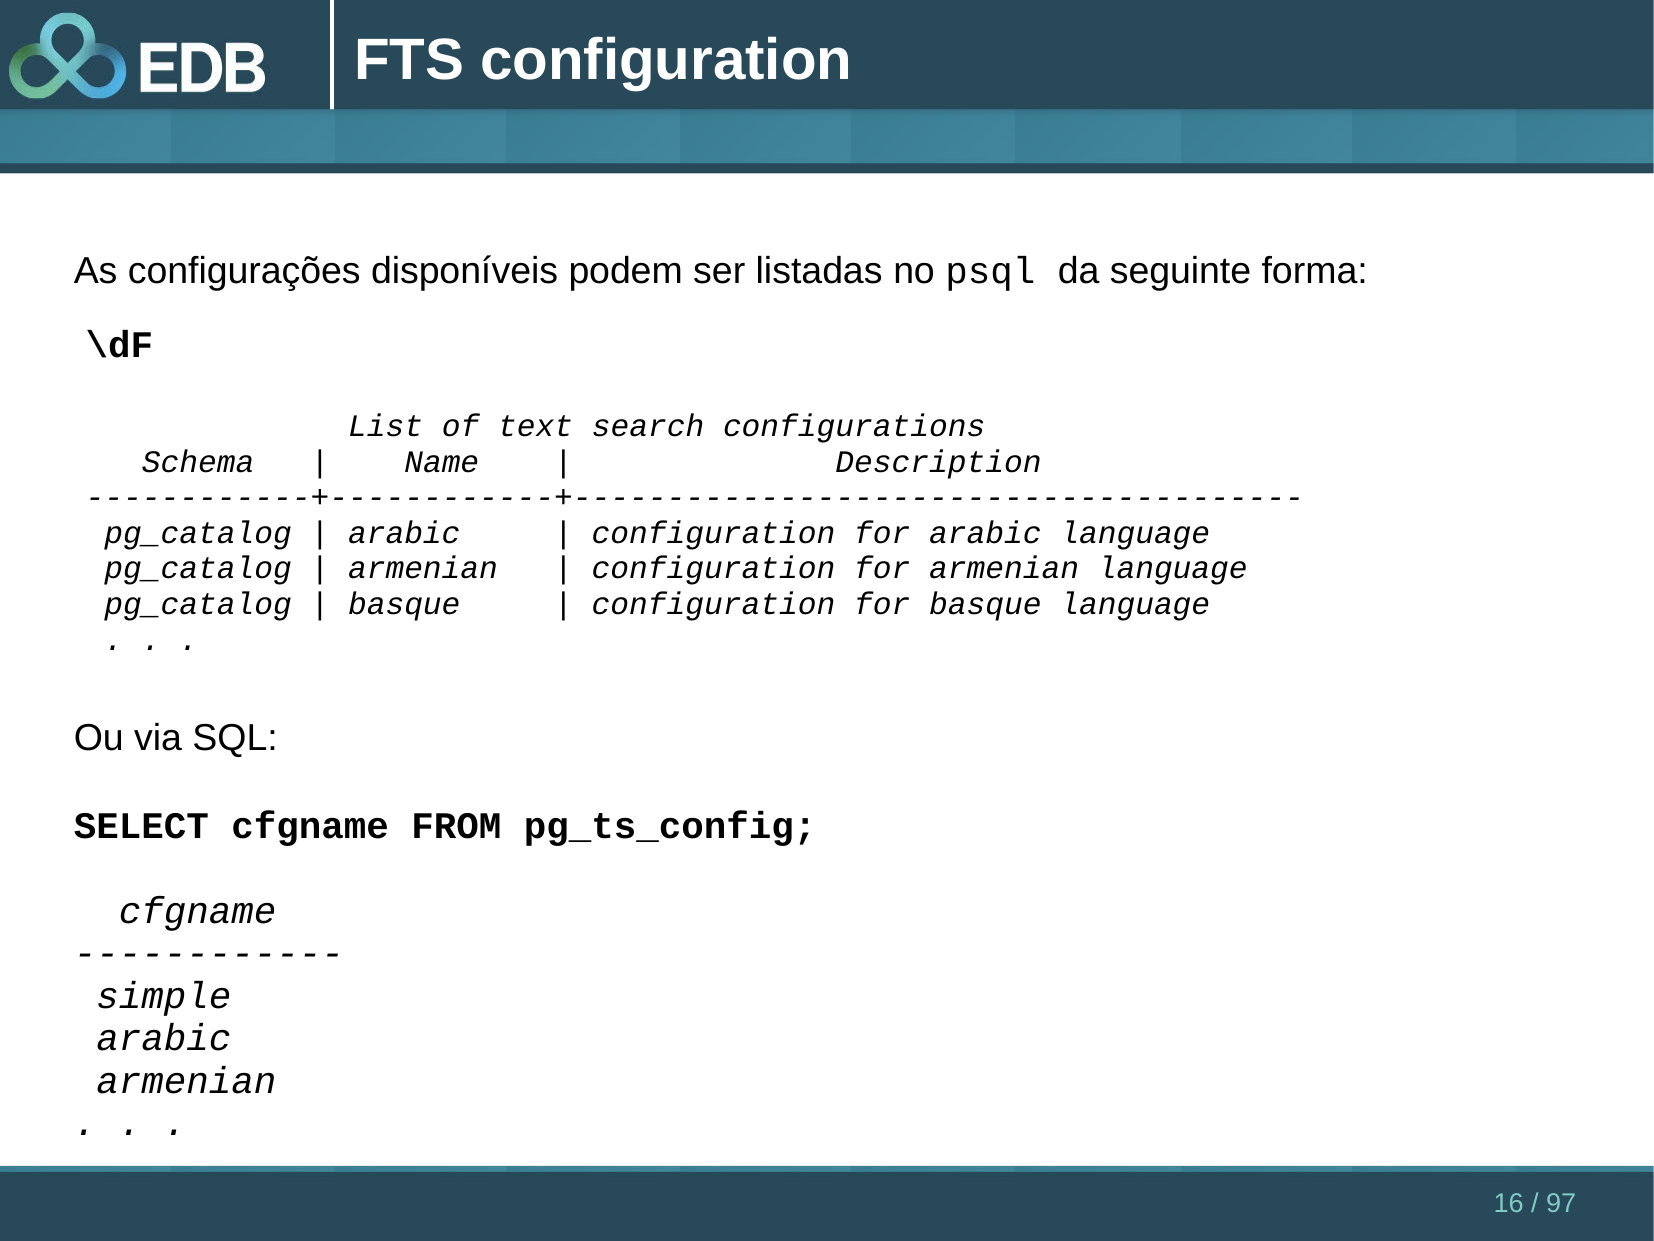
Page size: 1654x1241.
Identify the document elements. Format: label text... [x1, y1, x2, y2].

text_box As configurações disponíveis podem ser listadas no psql da seguinte forma: [59, 242, 1388, 308]
text_box SELECT cfgname FROM pg_ts_config; cfgname ------------ simple arabic armenian . . . [59, 799, 857, 1155]
title FTS configuration [354, 26, 1595, 92]
picture [0, 0, 1654, 1241]
text_box \dF List of text search configurations Schema | Name | Description ------------+------------+--------------------------------------- pg_catalog | arabic | configuration for arabic language pg_catalog | armenian | configuration for armenian language pg_catalog | basque | configuration for basque language . . . [70, 318, 1418, 667]
text_box Ou via SQL: [59, 708, 296, 774]
